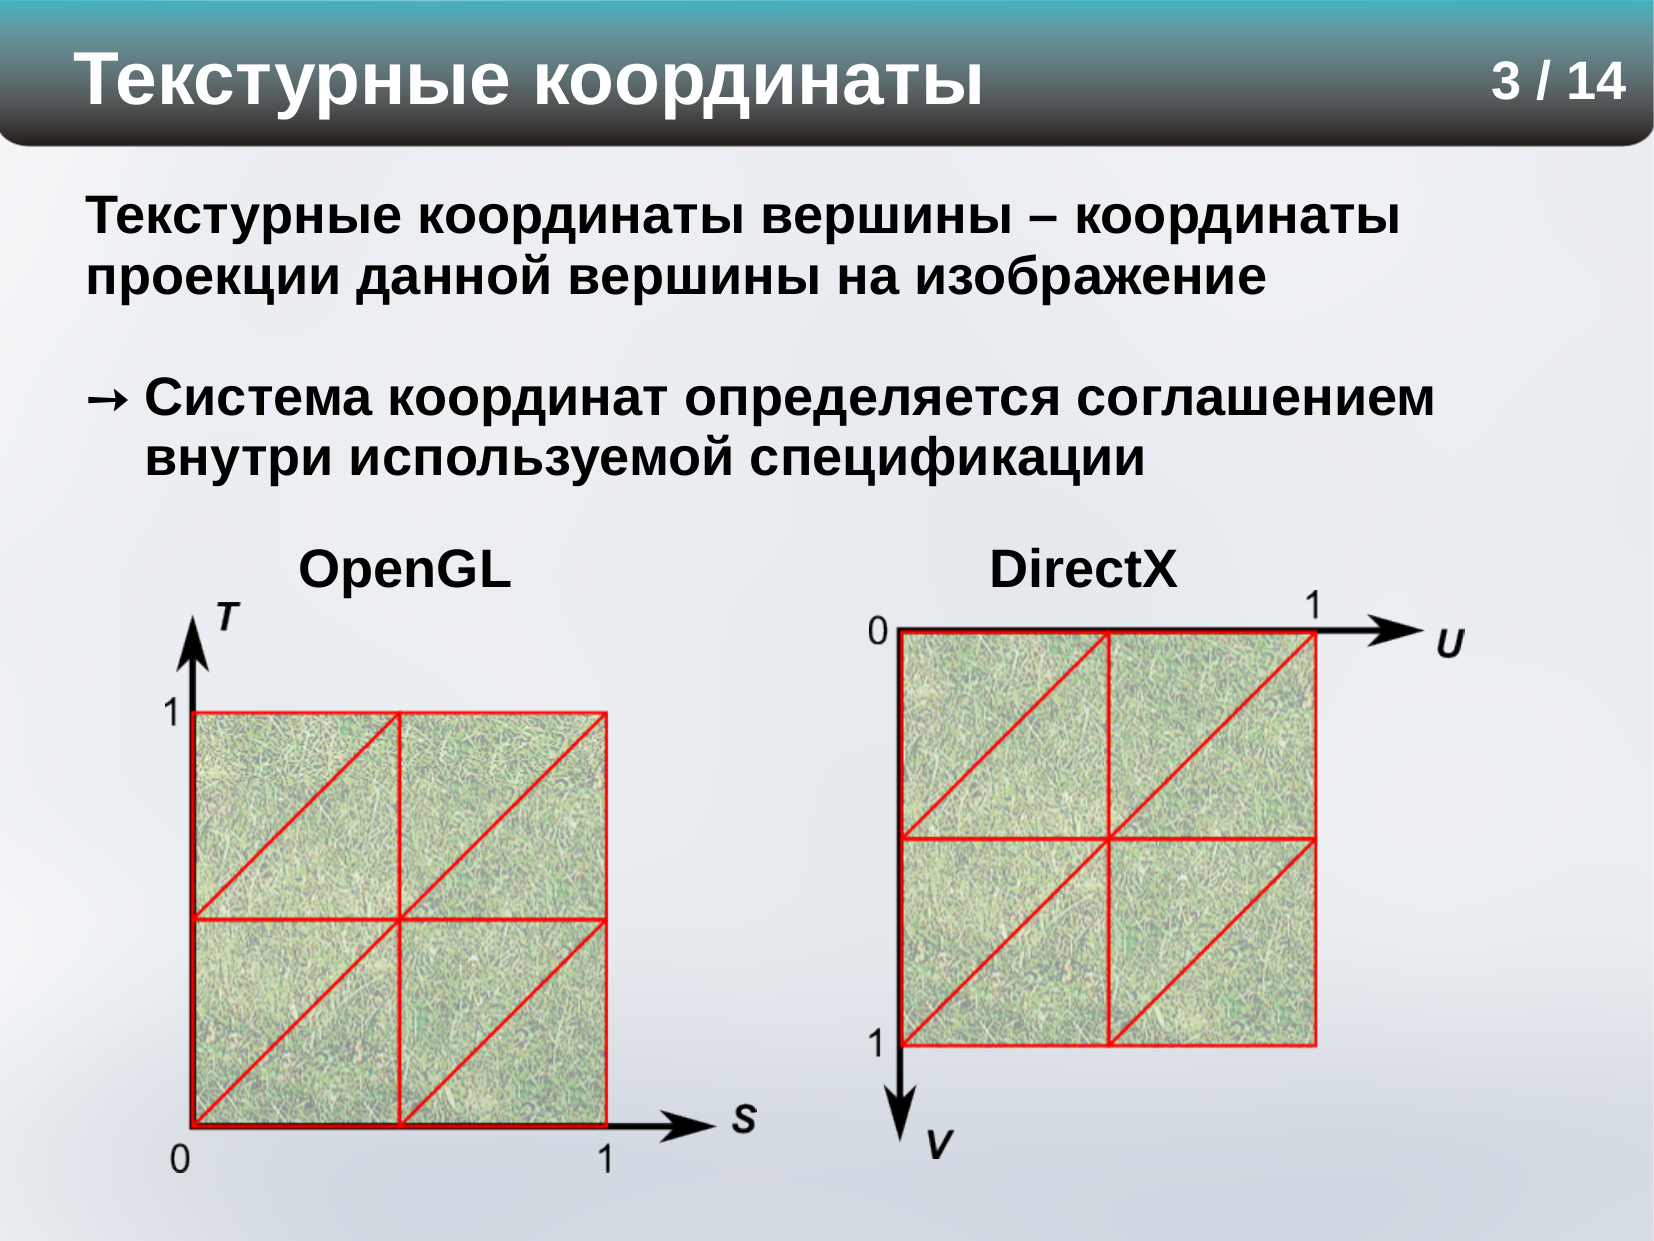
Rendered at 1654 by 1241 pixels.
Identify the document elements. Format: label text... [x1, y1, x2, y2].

text_box <номер> / 14 [1476, 42, 1654, 179]
picture [0, 0, 1654, 1241]
text_box OpenGL [283, 531, 579, 607]
text_box Текстурные координаты вершины – координаты проекции данной вершины на изображение Система координат определяется соглашением внутри используемой спецификации [70, 177, 1595, 495]
text_box DirectX [974, 531, 1270, 607]
text_box Текстурные координаты [59, 29, 1152, 129]
